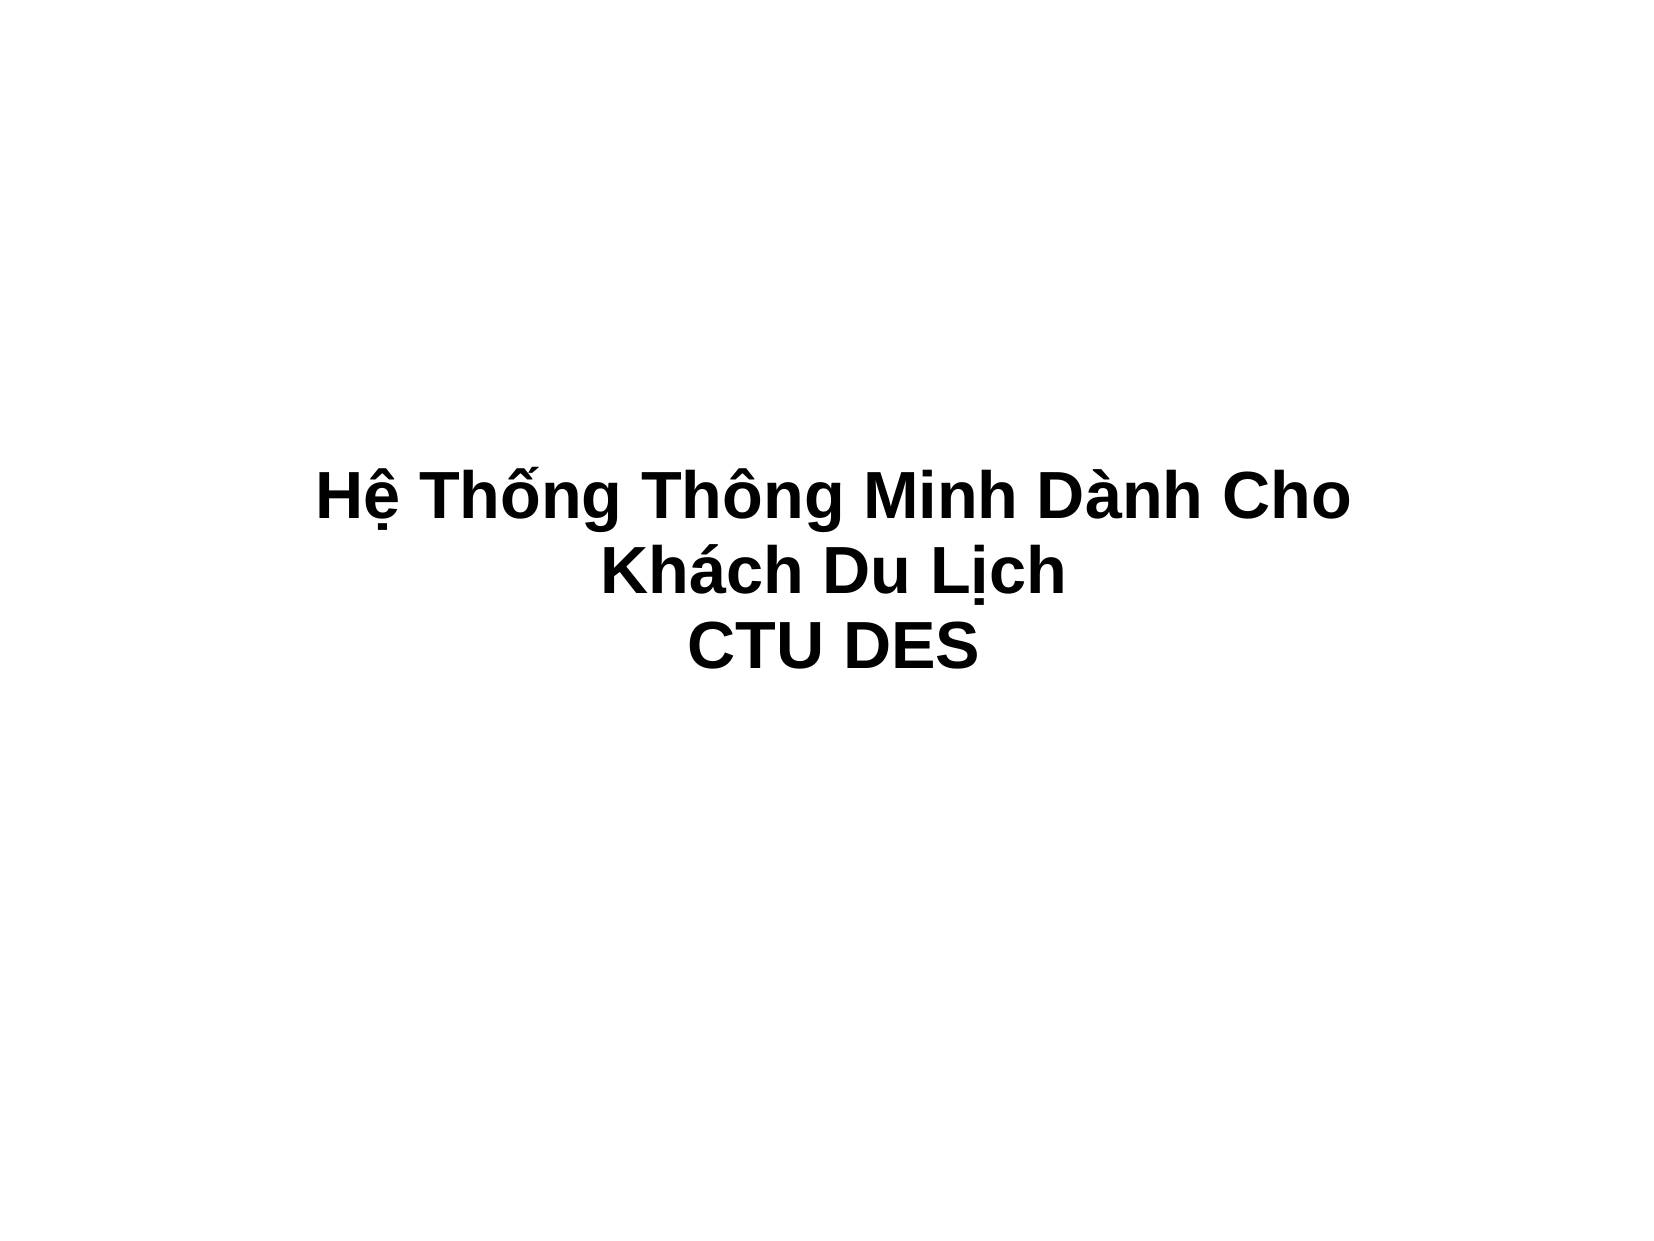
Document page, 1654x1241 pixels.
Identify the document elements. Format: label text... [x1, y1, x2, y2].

subtitle Hệ Thống Thông Minh Dành Cho Khách Du Lịch CTU DES [90, 210, 1579, 931]
